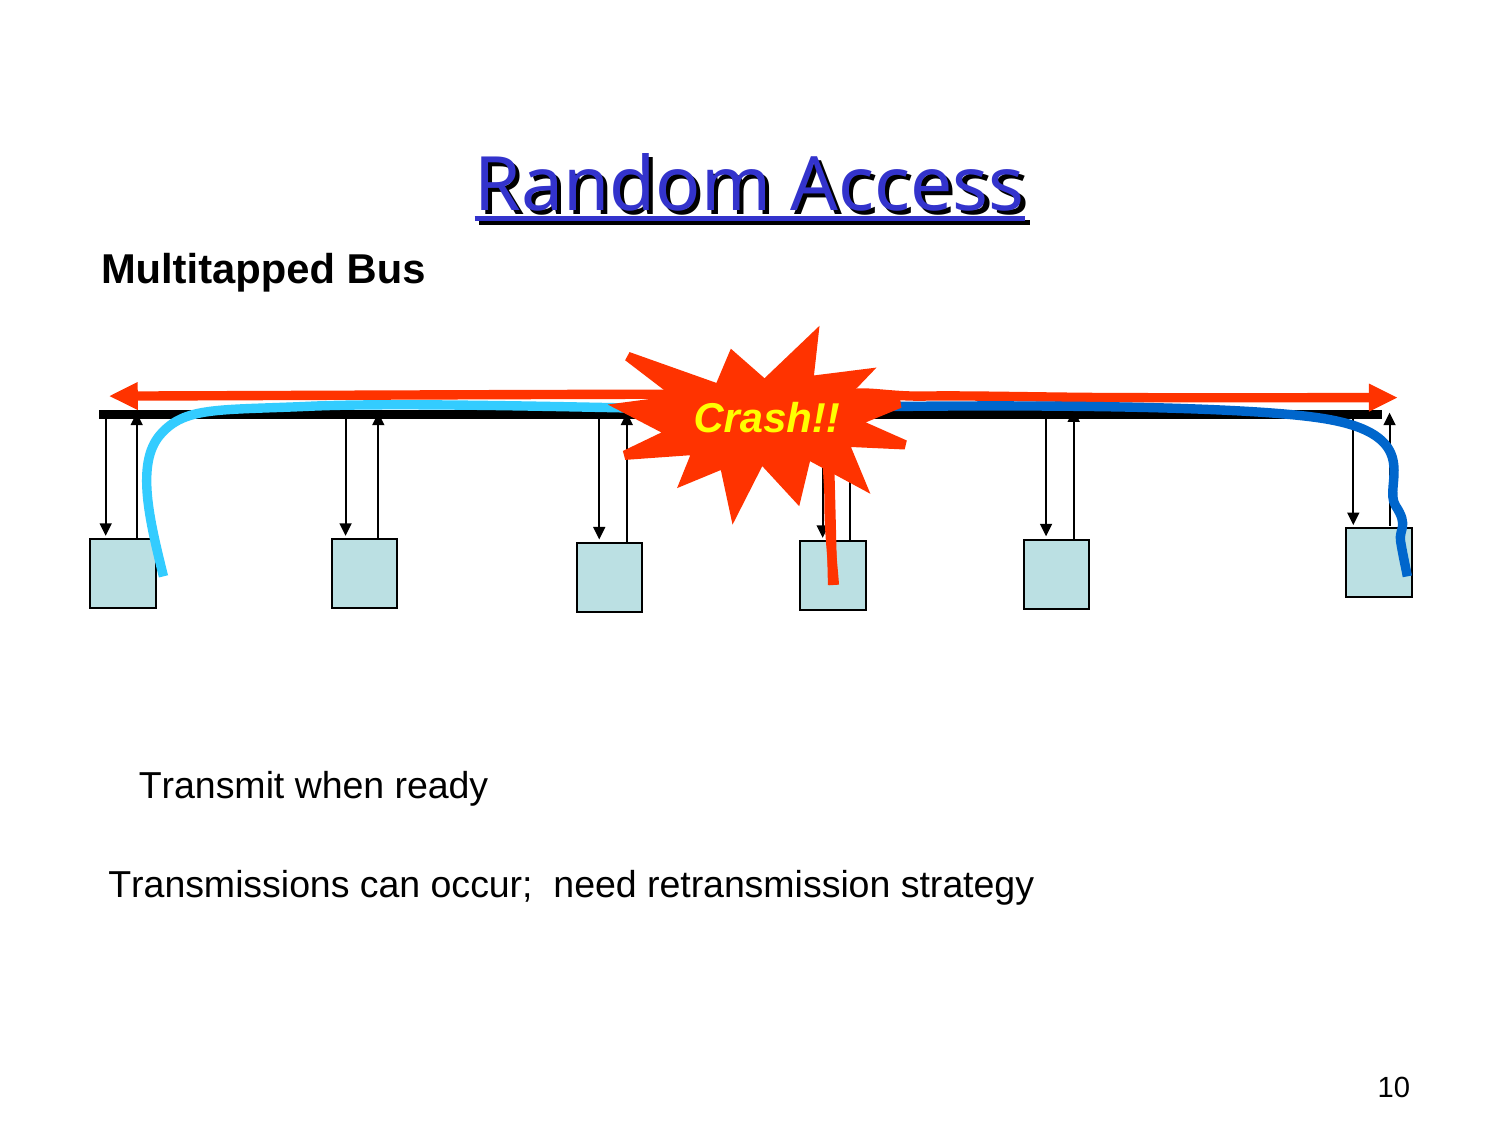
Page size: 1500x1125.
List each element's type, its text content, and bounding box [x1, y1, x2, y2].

text_box [627, 356, 703, 395]
text_box Transmit when ready [123, 753, 504, 814]
text_box [1023, 539, 1090, 609]
text_box Transmissions can occur; need retransmission strategy [93, 852, 1050, 913]
text_box Multitapped Bus [67, 234, 506, 299]
text_box [721, 356, 763, 383]
text_box [855, 398, 905, 445]
text_box [576, 542, 643, 612]
text_box [331, 539, 398, 609]
text_box [766, 338, 864, 384]
text_box [623, 399, 861, 511]
title Random Access [75, 45, 1426, 233]
text_box [1346, 528, 1413, 598]
text_box Crash!! [678, 383, 855, 450]
text_box [90, 539, 156, 609]
text_box [800, 541, 866, 611]
